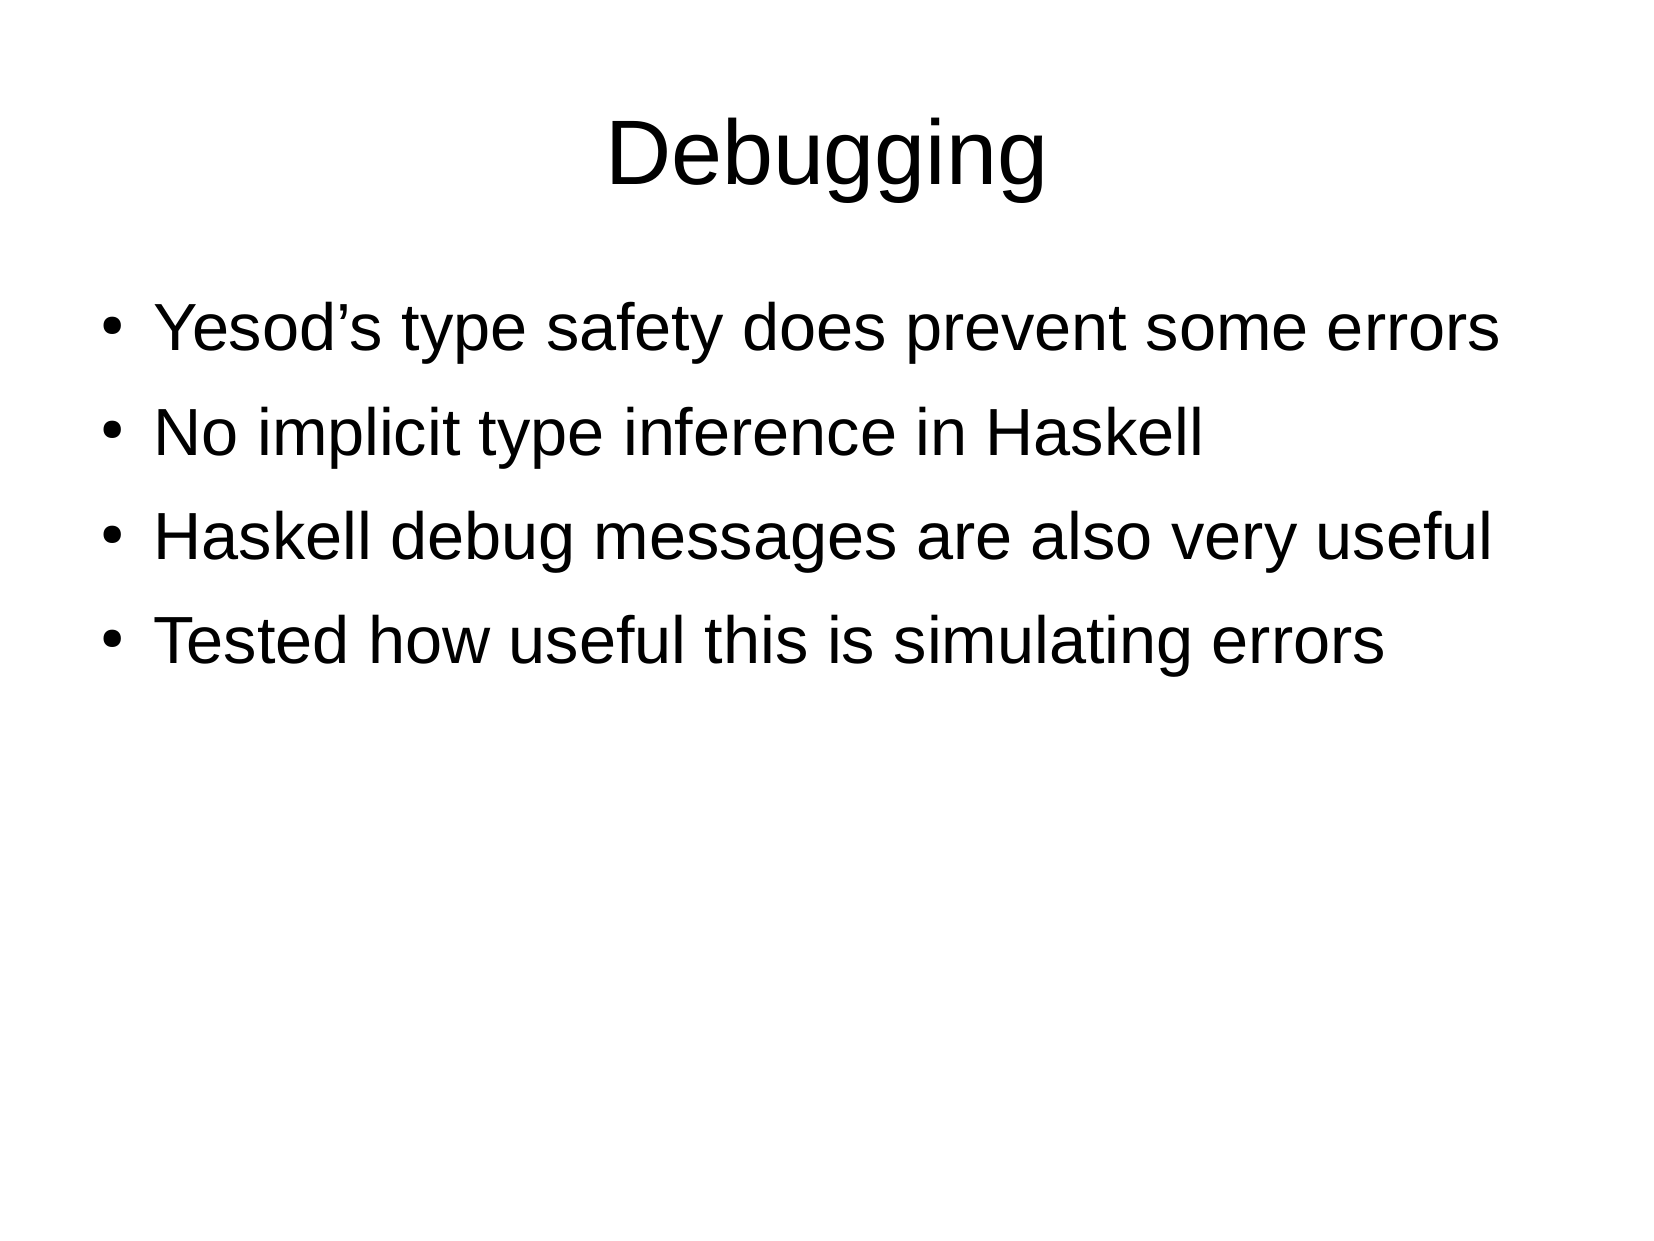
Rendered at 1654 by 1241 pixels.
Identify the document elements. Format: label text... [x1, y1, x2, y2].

list Yesod’s type safety does prevent some errors No implicit type inference in Haskell Haskell debug messages are also very useful Tested how useful this is simulating errors [82, 290, 1571, 1010]
title Debugging [82, 49, 1571, 257]
